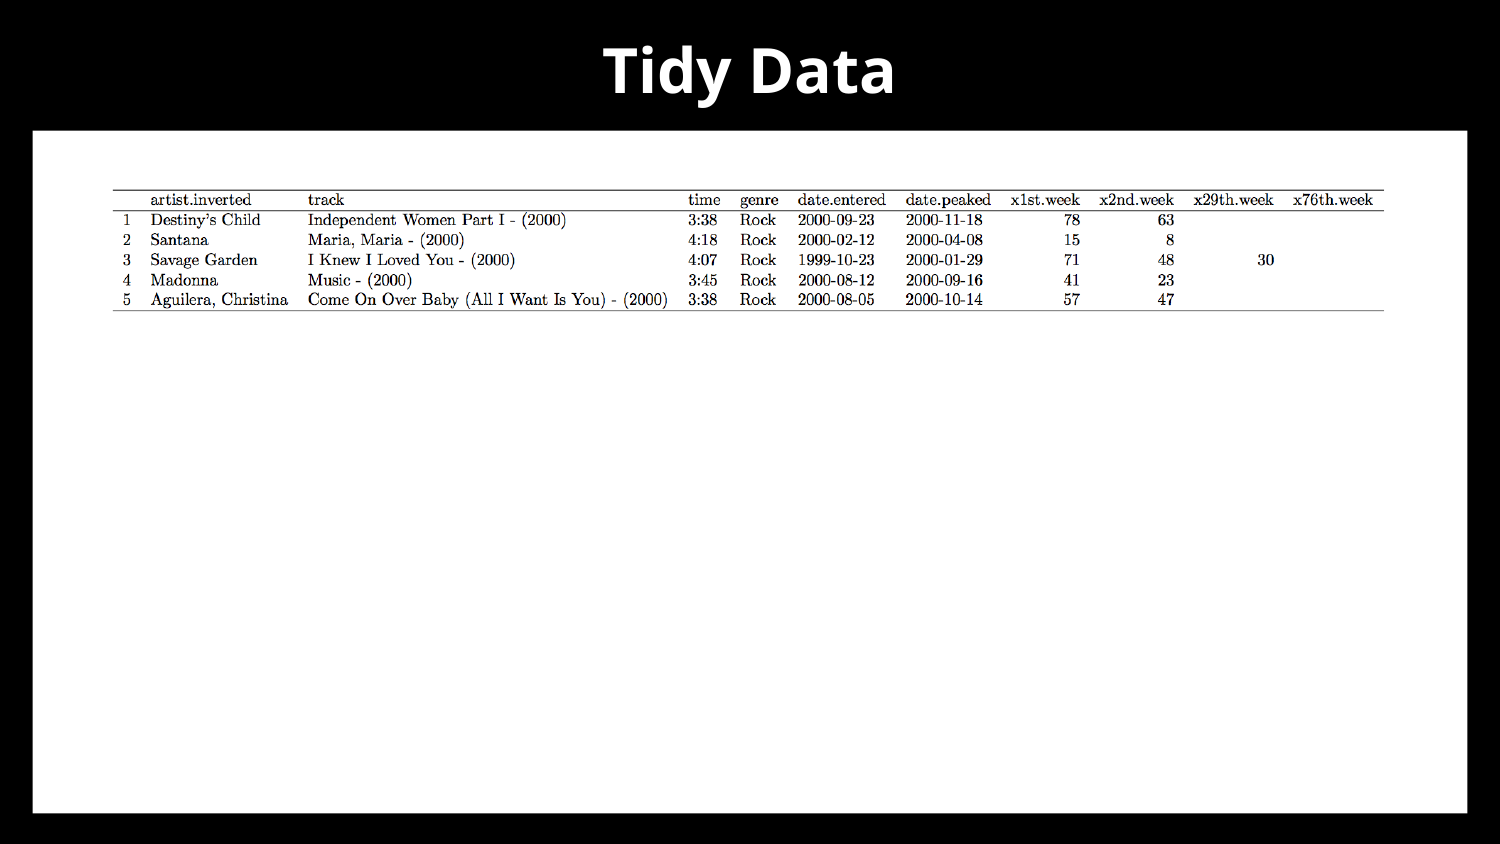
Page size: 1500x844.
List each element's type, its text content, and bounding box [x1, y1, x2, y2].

picture [105, 181, 1407, 326]
text_box Tidy Data [32, 21, 1468, 116]
